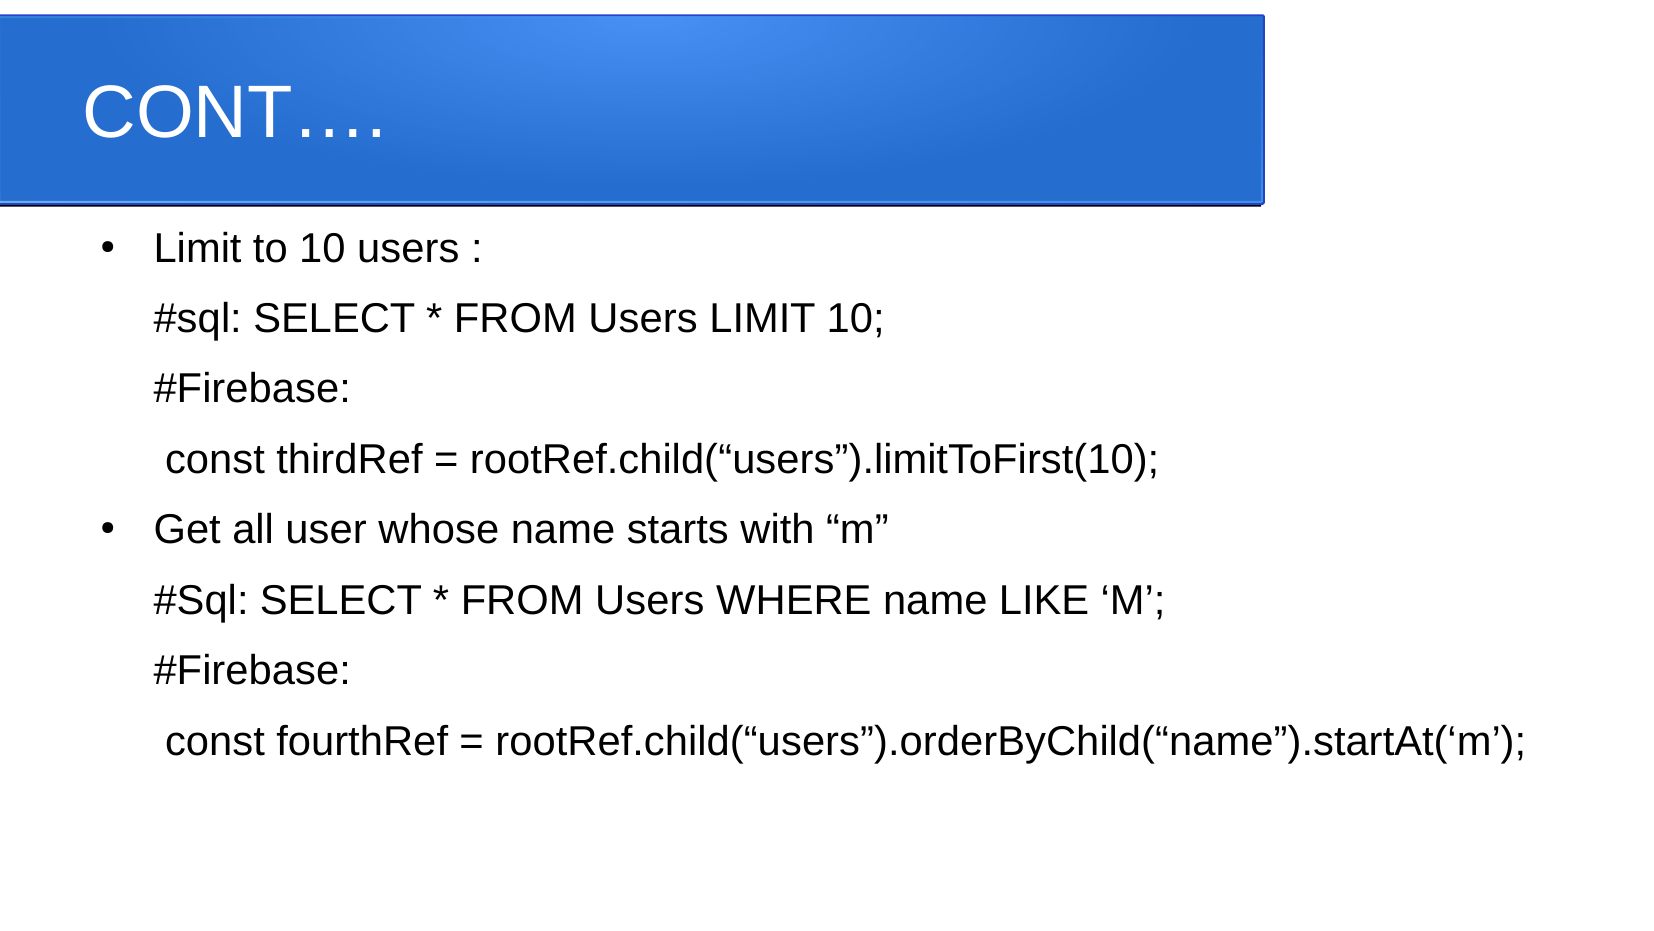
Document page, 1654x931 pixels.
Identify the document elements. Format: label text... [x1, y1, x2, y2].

title CONT…. [82, 35, 1235, 189]
list Limit to 10 users : #sql: SELECT * FROM Users LIMIT 10; #Firebase: const thirdRef = rootRef.child(“users”).limitToFirst(10); Get all user whose name starts with “m” #Sql: SELECT * FROM Users WHERE name LIKE ‘M’; #Firebase: const fourthRef = rootRef.child(“users”).orderByChild(“name”).startAt(‘m’); [82, 224, 1571, 764]
